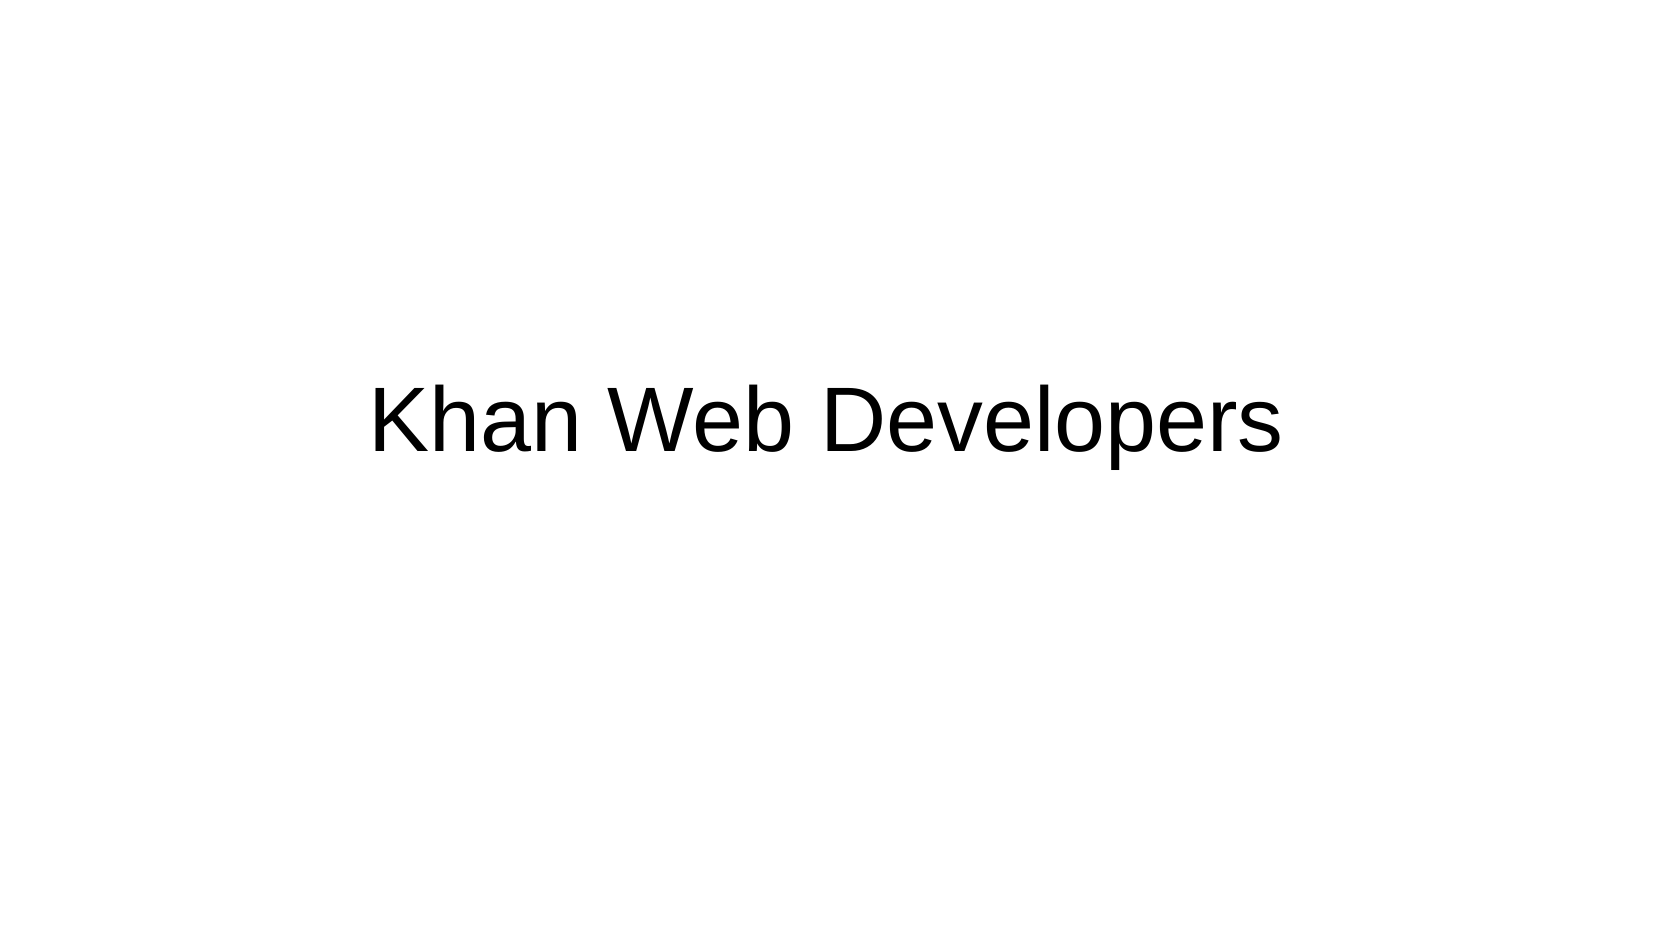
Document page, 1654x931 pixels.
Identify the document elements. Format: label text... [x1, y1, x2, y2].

title Khan Web Developers [82, 342, 1571, 498]
